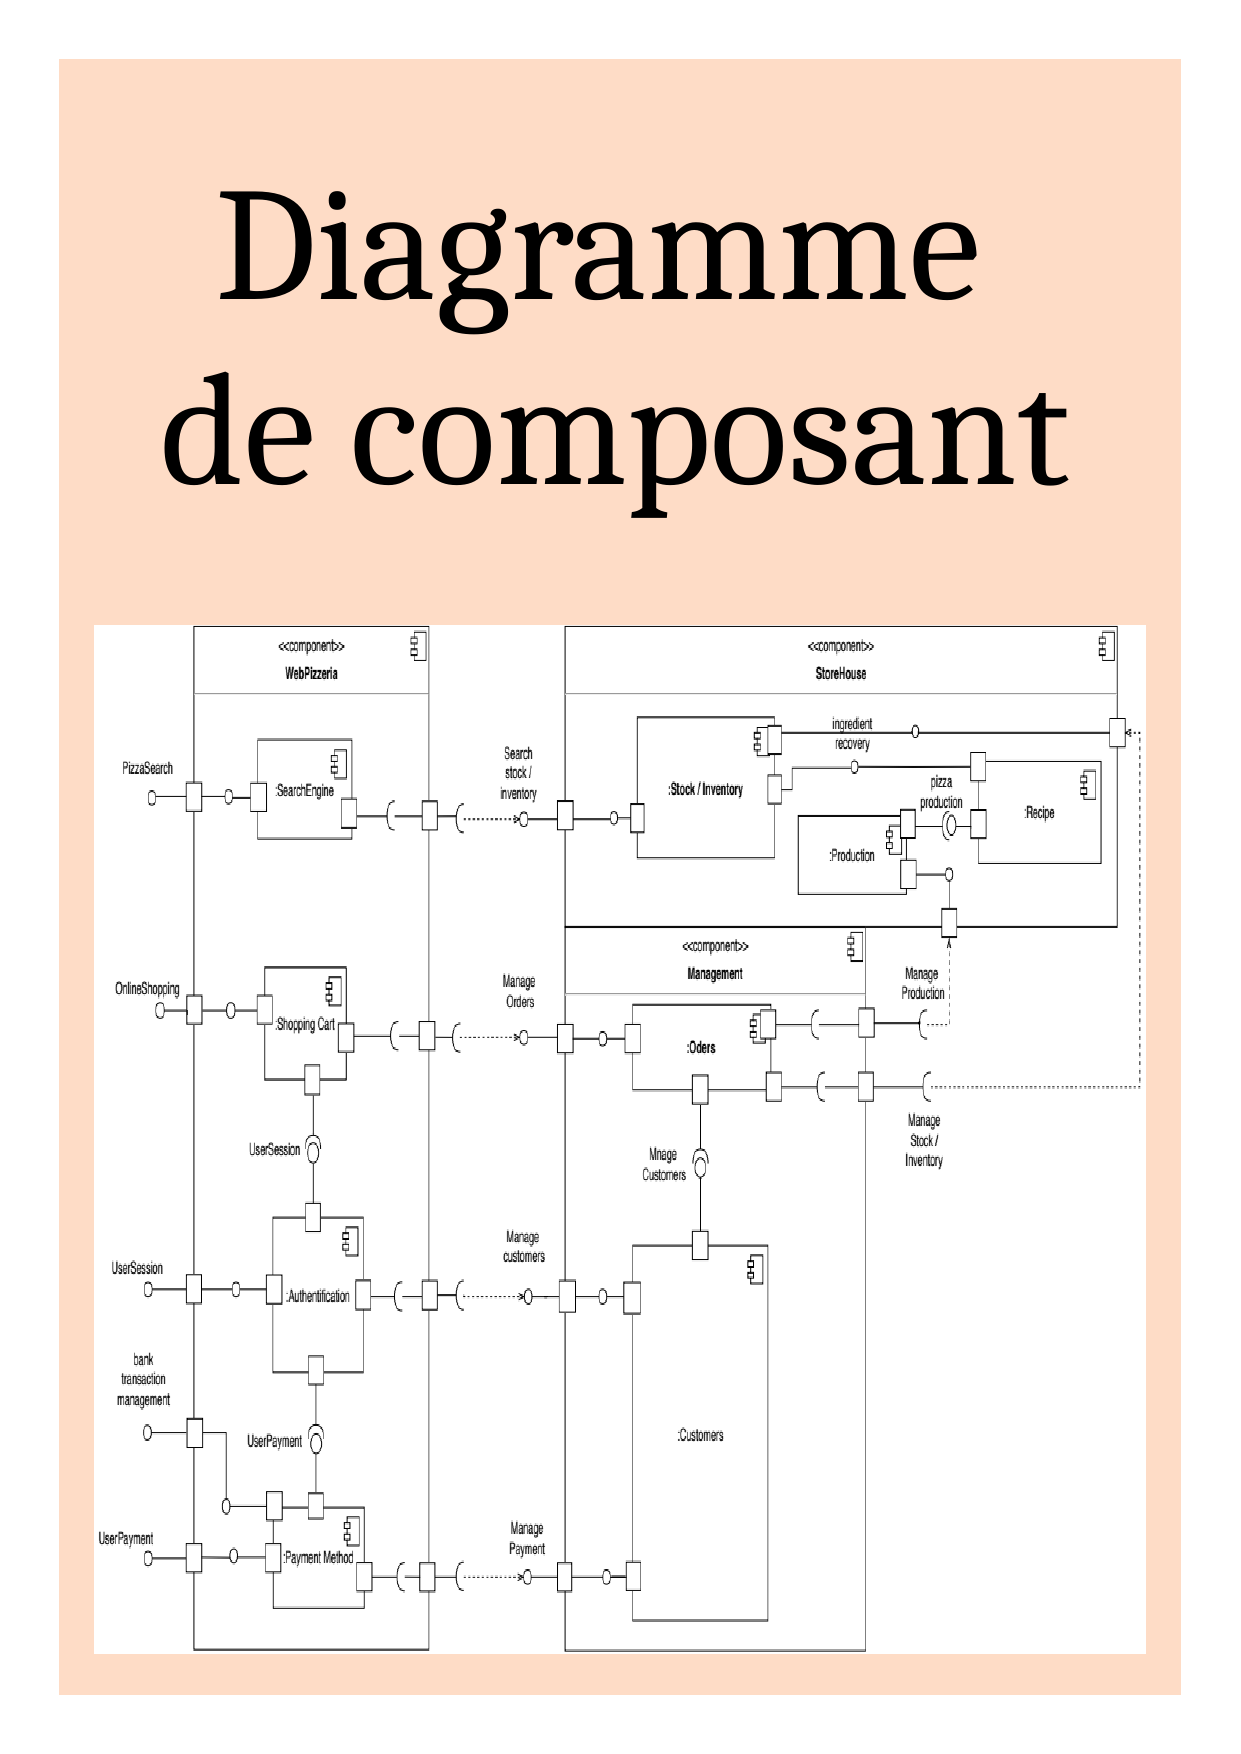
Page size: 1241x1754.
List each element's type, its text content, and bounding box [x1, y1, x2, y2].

picture [94, 625, 1146, 1654]
title Diagramme de composant [82, 64, 1149, 615]
